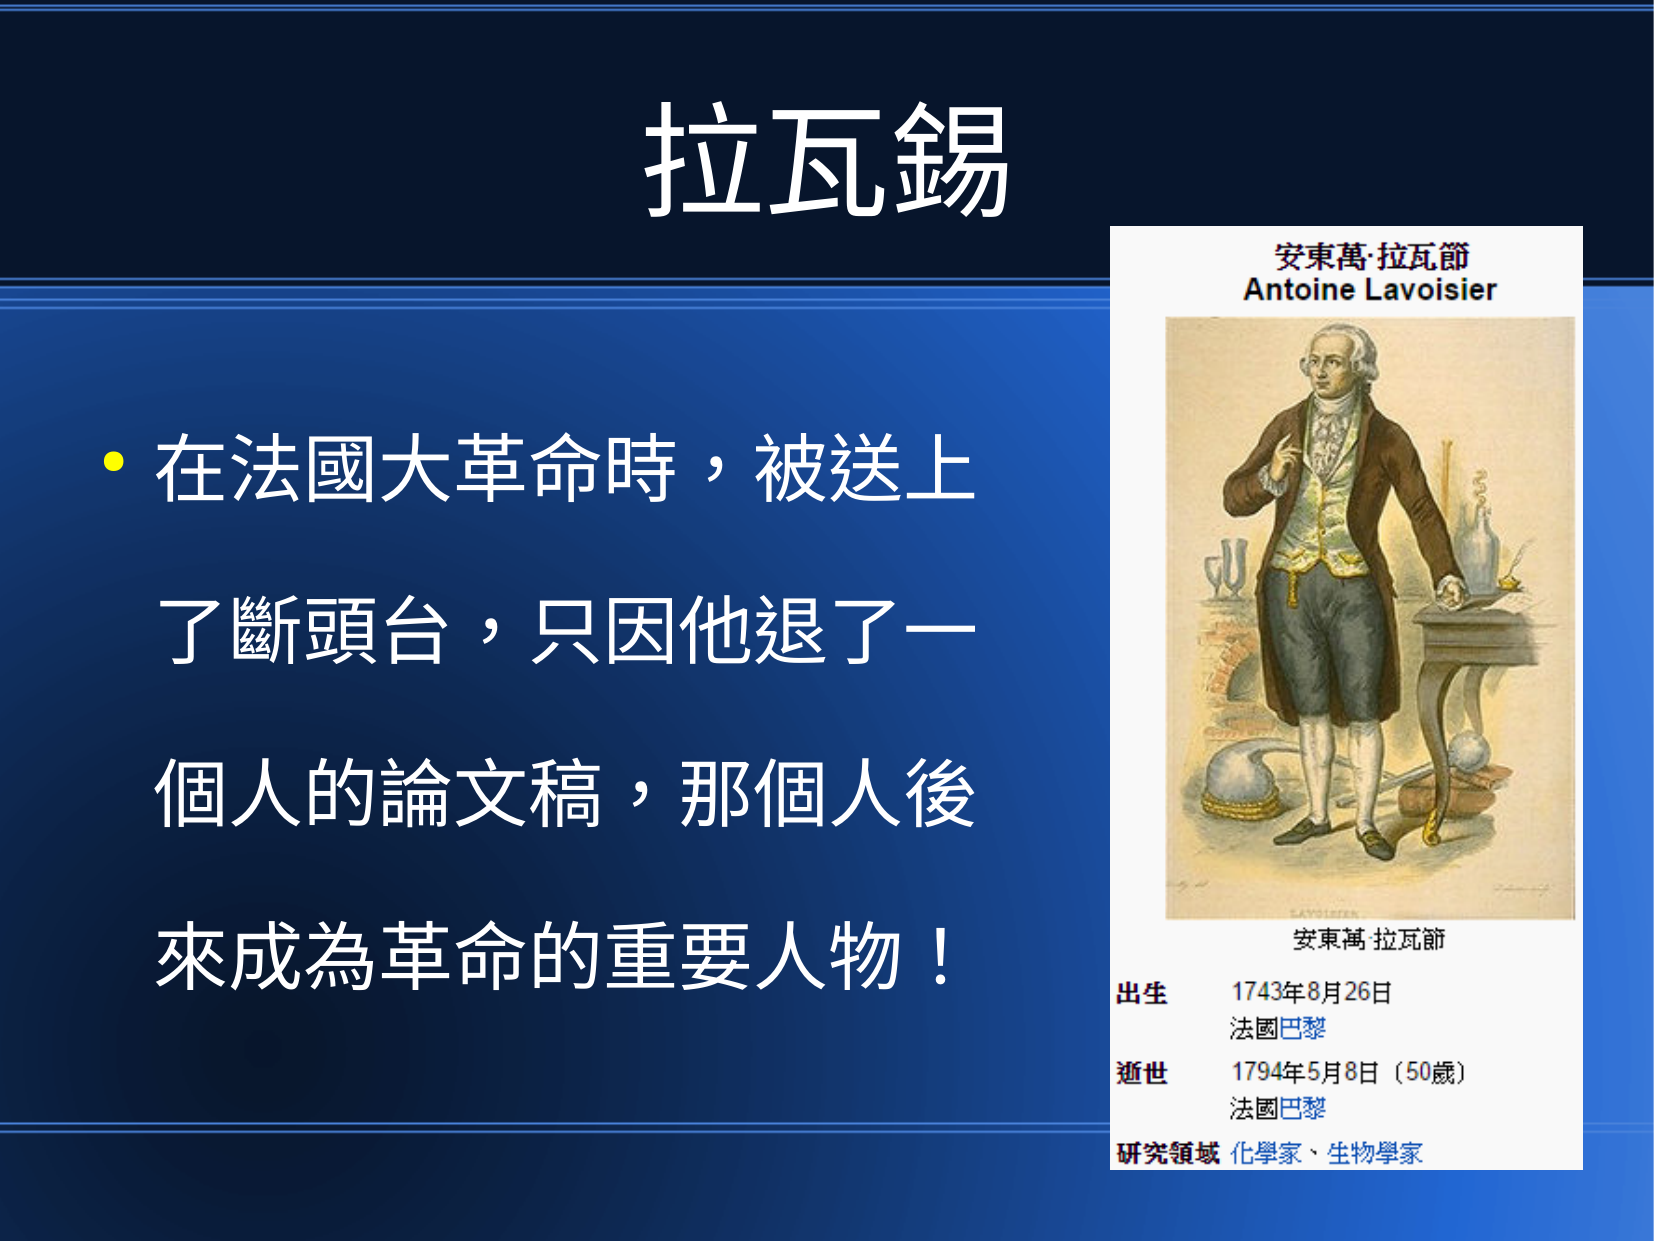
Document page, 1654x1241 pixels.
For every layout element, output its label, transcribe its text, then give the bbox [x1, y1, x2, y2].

picture [0, 0, 1654, 1241]
list 在法國大革命時，被送上了斷頭台，只因他退了一個人的論文稿，那個人後來成為革命的重要人物！ [82, 355, 1016, 1241]
title 拉瓦錫 [82, 49, 1571, 257]
